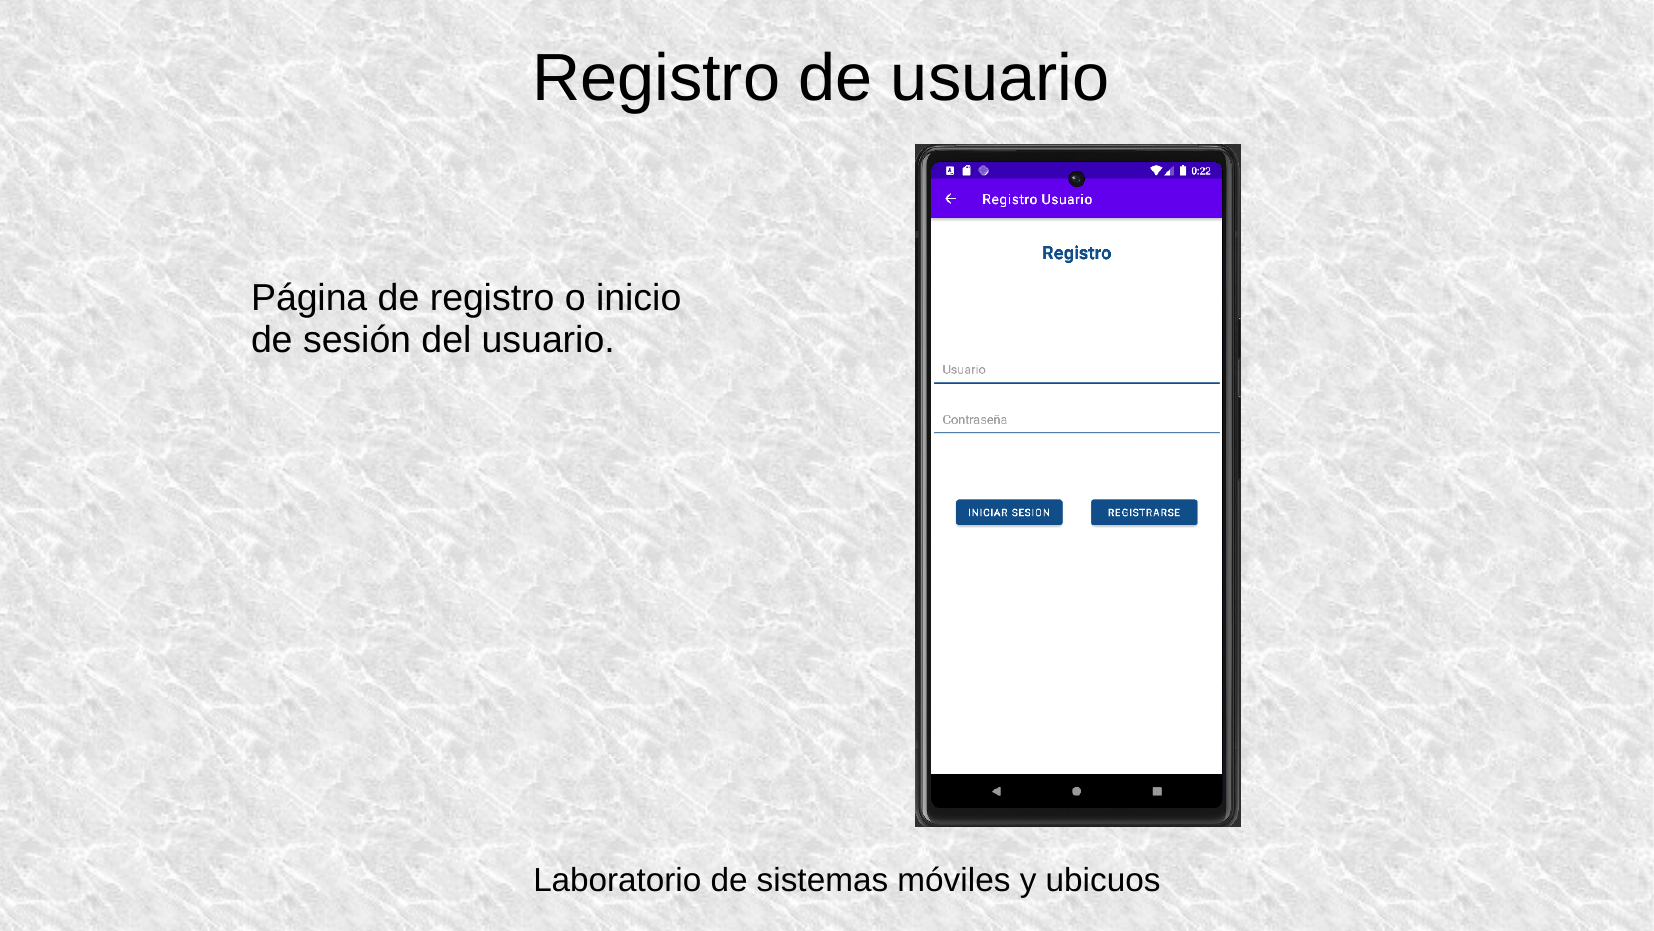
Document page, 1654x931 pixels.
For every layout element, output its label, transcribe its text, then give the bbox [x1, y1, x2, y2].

picture [0, 0, 1654, 931]
title Registro de usuario [76, 0, 1565, 156]
text_box Laboratorio de sistemas móviles y ubicuos [59, 854, 1565, 931]
text_box Página de registro o inicio de sesión del usuario. [236, 269, 739, 411]
